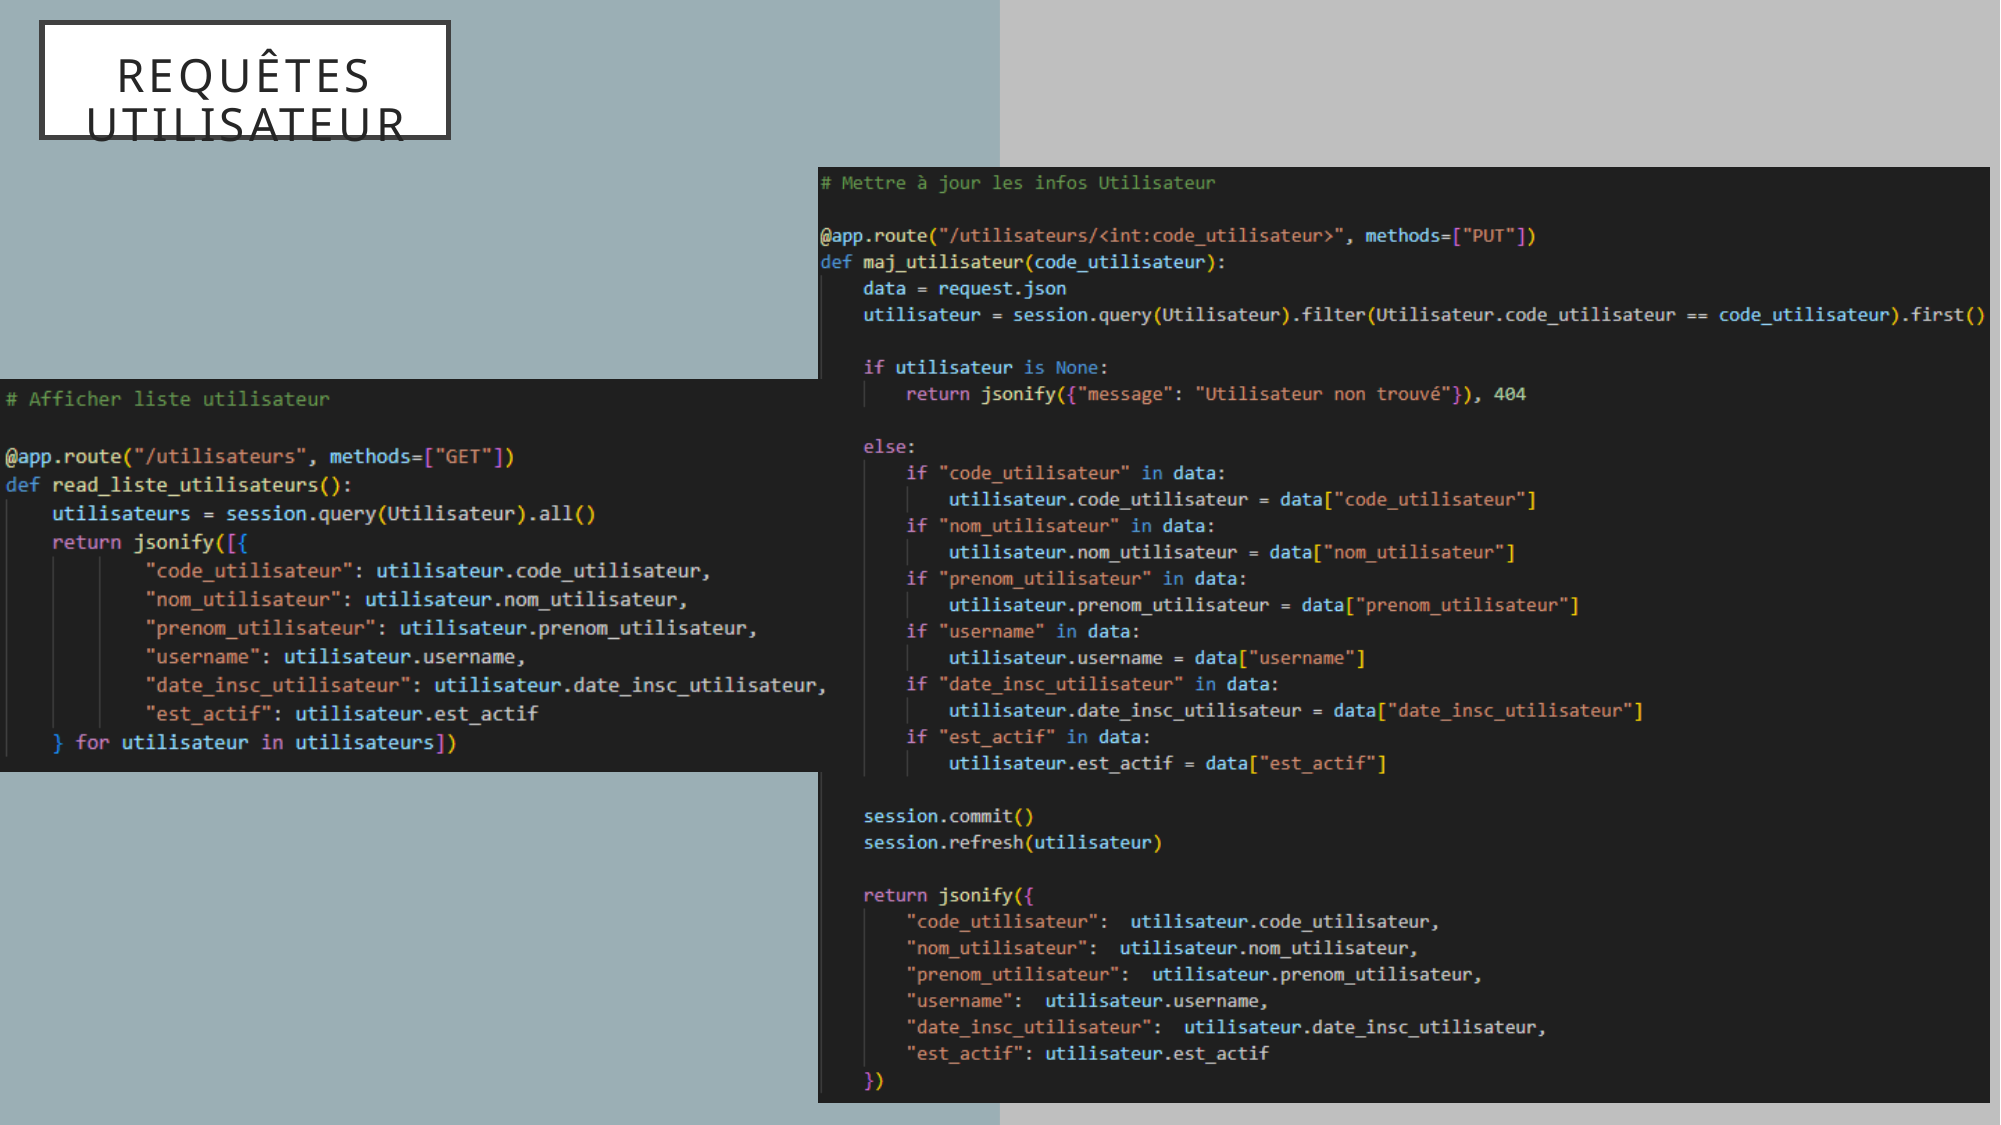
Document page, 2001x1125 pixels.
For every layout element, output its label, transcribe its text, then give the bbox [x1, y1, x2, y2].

title Requêtes Utilisateur [41, 22, 449, 138]
picture [0, 0, 2000, 1125]
